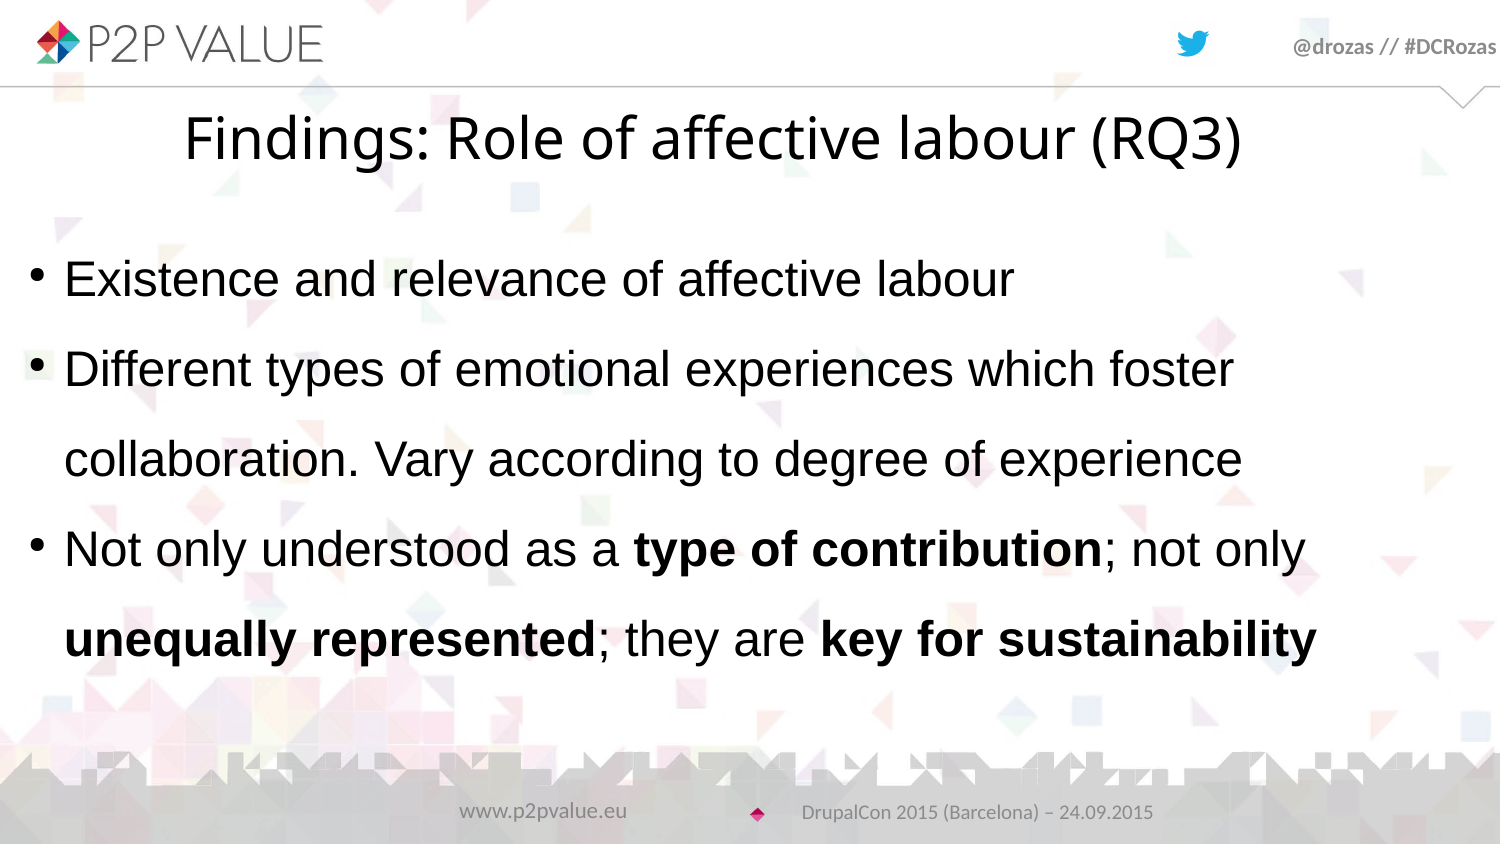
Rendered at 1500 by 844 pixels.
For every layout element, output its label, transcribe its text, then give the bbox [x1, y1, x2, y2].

picture [0, 0, 1500, 844]
title Findings: Role of affective labour (RQ3) [60, 92, 1366, 181]
text_box www.p2pvalue.eu [453, 789, 672, 829]
subtitle Existence and relevance of affective labour Different types of emotional experiences which foster collaboration. Vary according to degree of experience Not only understood as a type of contribution; not only unequally represented; they are key for sustainability [15, 210, 1496, 766]
text_box @drozas // #DCRozas [1170, 15, 1500, 76]
text_box DrupalCon 2015 (Barcelona) – 24.09.2015 [788, 788, 1481, 834]
